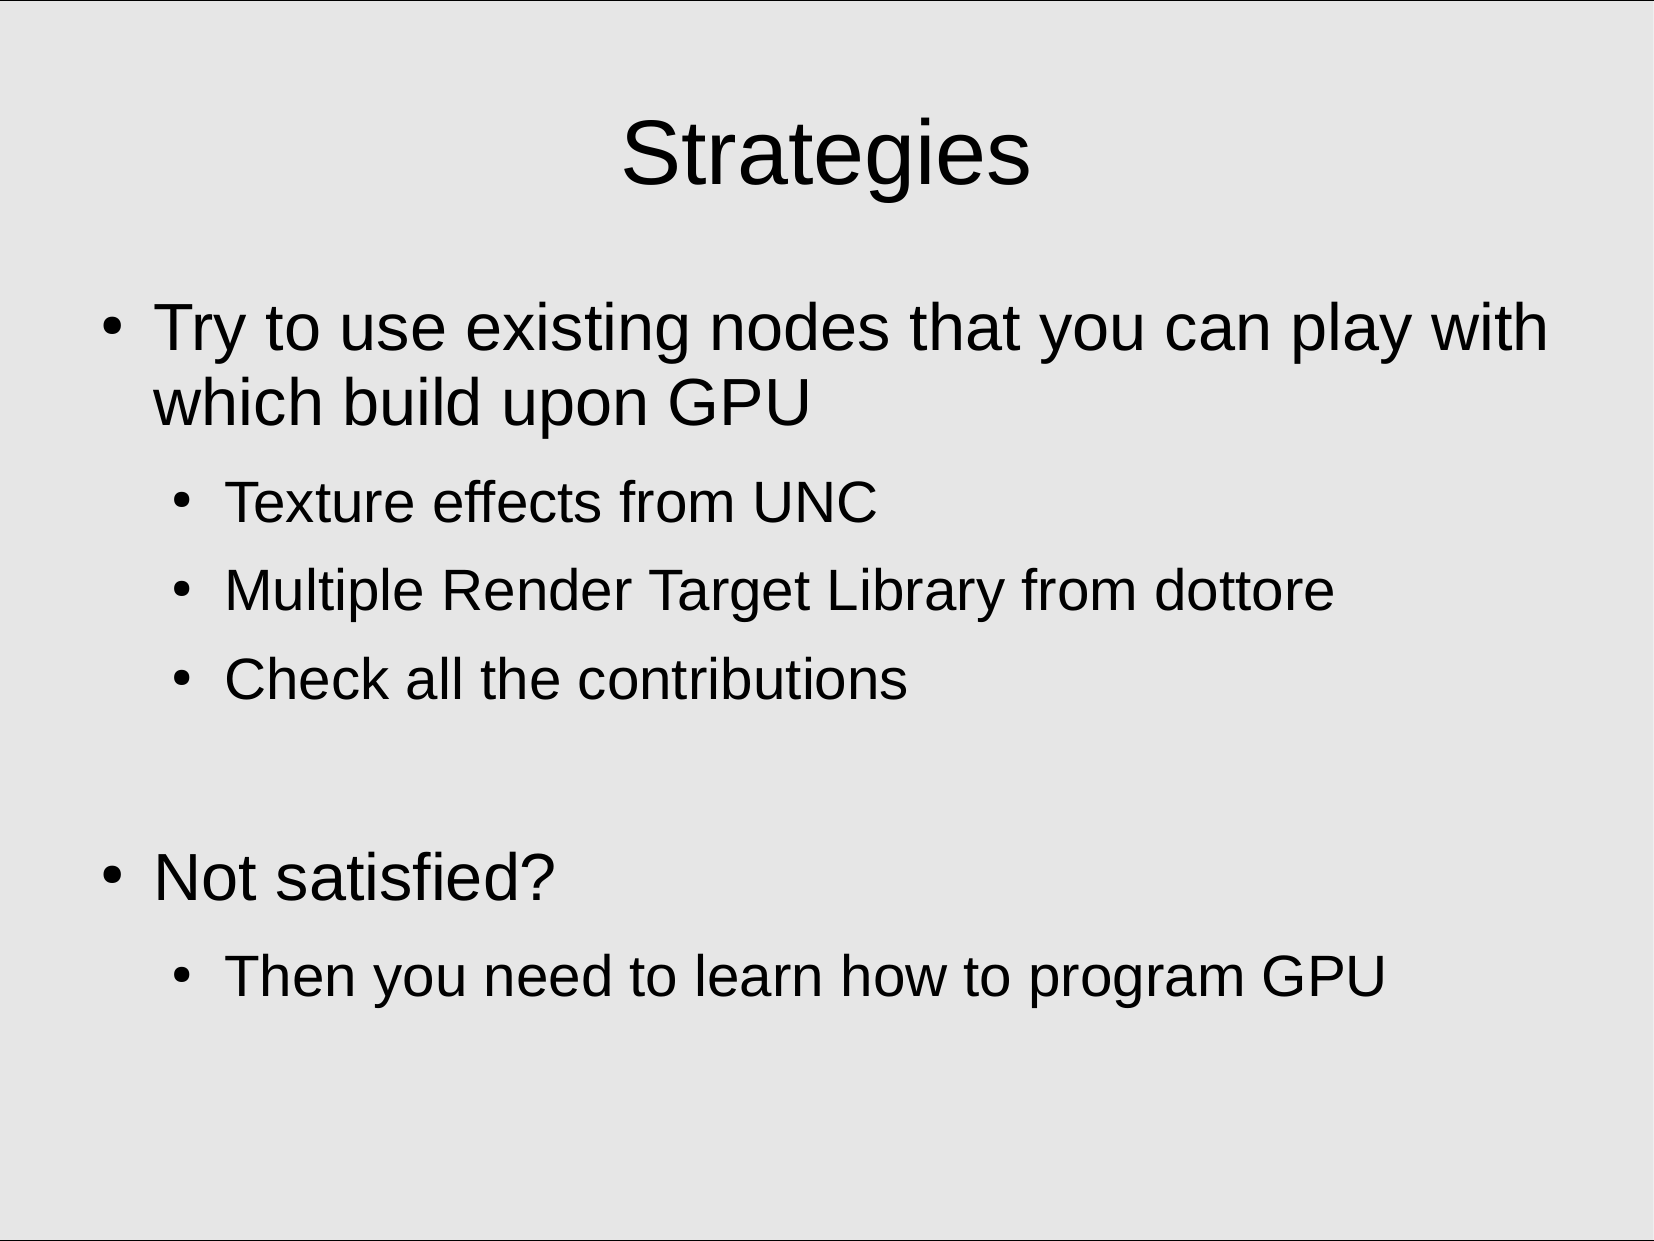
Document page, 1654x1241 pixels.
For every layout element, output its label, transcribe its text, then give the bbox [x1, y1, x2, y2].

title Strategies [82, 49, 1571, 257]
list Try to use existing nodes that you can play with which build upon GPU Texture effects from UNC Multiple Render Target Library from dottore Check all the contributions Not satisfied? Then you need to learn how to program GPU [82, 290, 1571, 1010]
